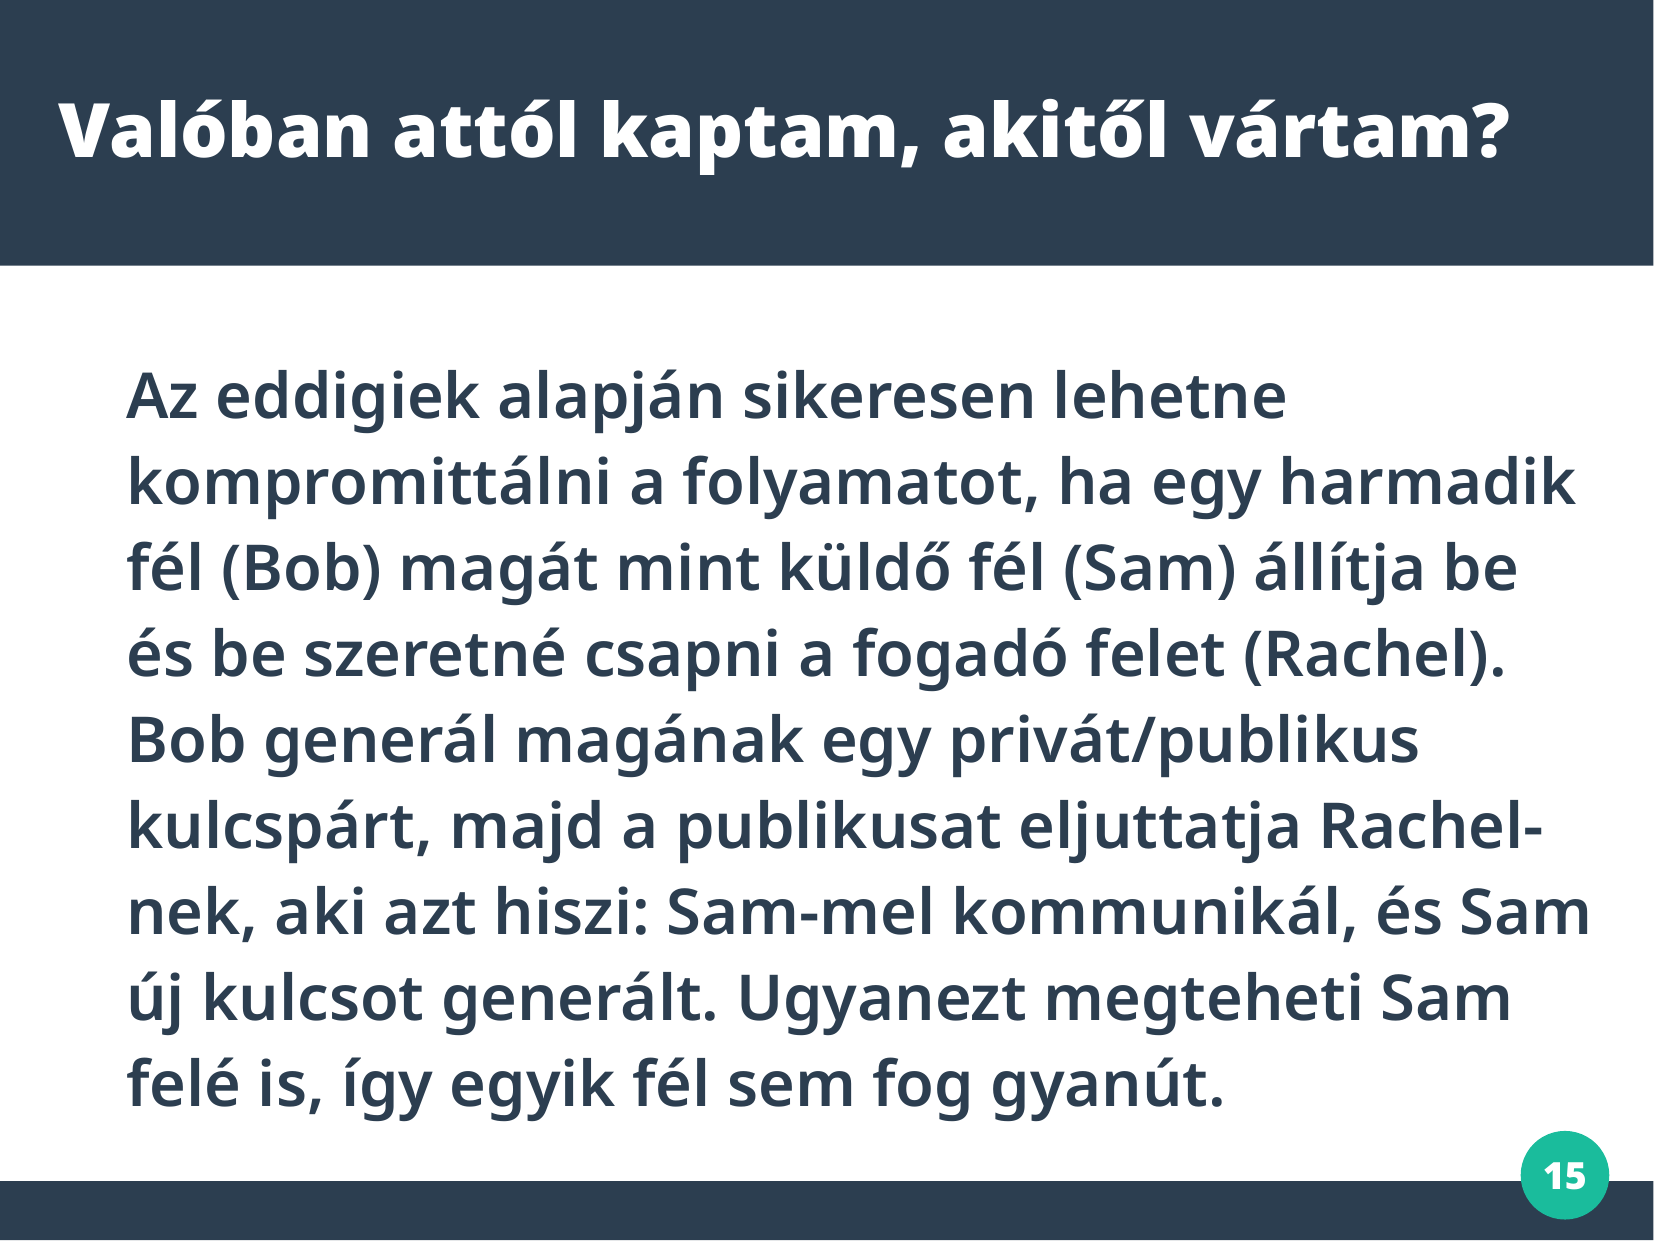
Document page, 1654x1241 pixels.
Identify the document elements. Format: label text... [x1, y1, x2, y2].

list Az eddigiek alapján sikeresen lehetne kompromittálni a folyamatot, ha egy harmadik fél (Bob) magát mint küldő fél (Sam) állítja be és be szeretné csapni a fogadó felet (Rachel). Bob generál magának egy privát/publikus kulcspárt, majd a publikusat eljuttatja Rachel-nek, aki azt hiszi: Sam-mel kommunikál, és Sam új kulcsot generált. Ugyanezt megteheti Sam felé is, így egyik fél sem fog gyanút. [59, 324, 1595, 1152]
title Valóban attól kaptam, akitől vártam? [59, 49, 1595, 207]
